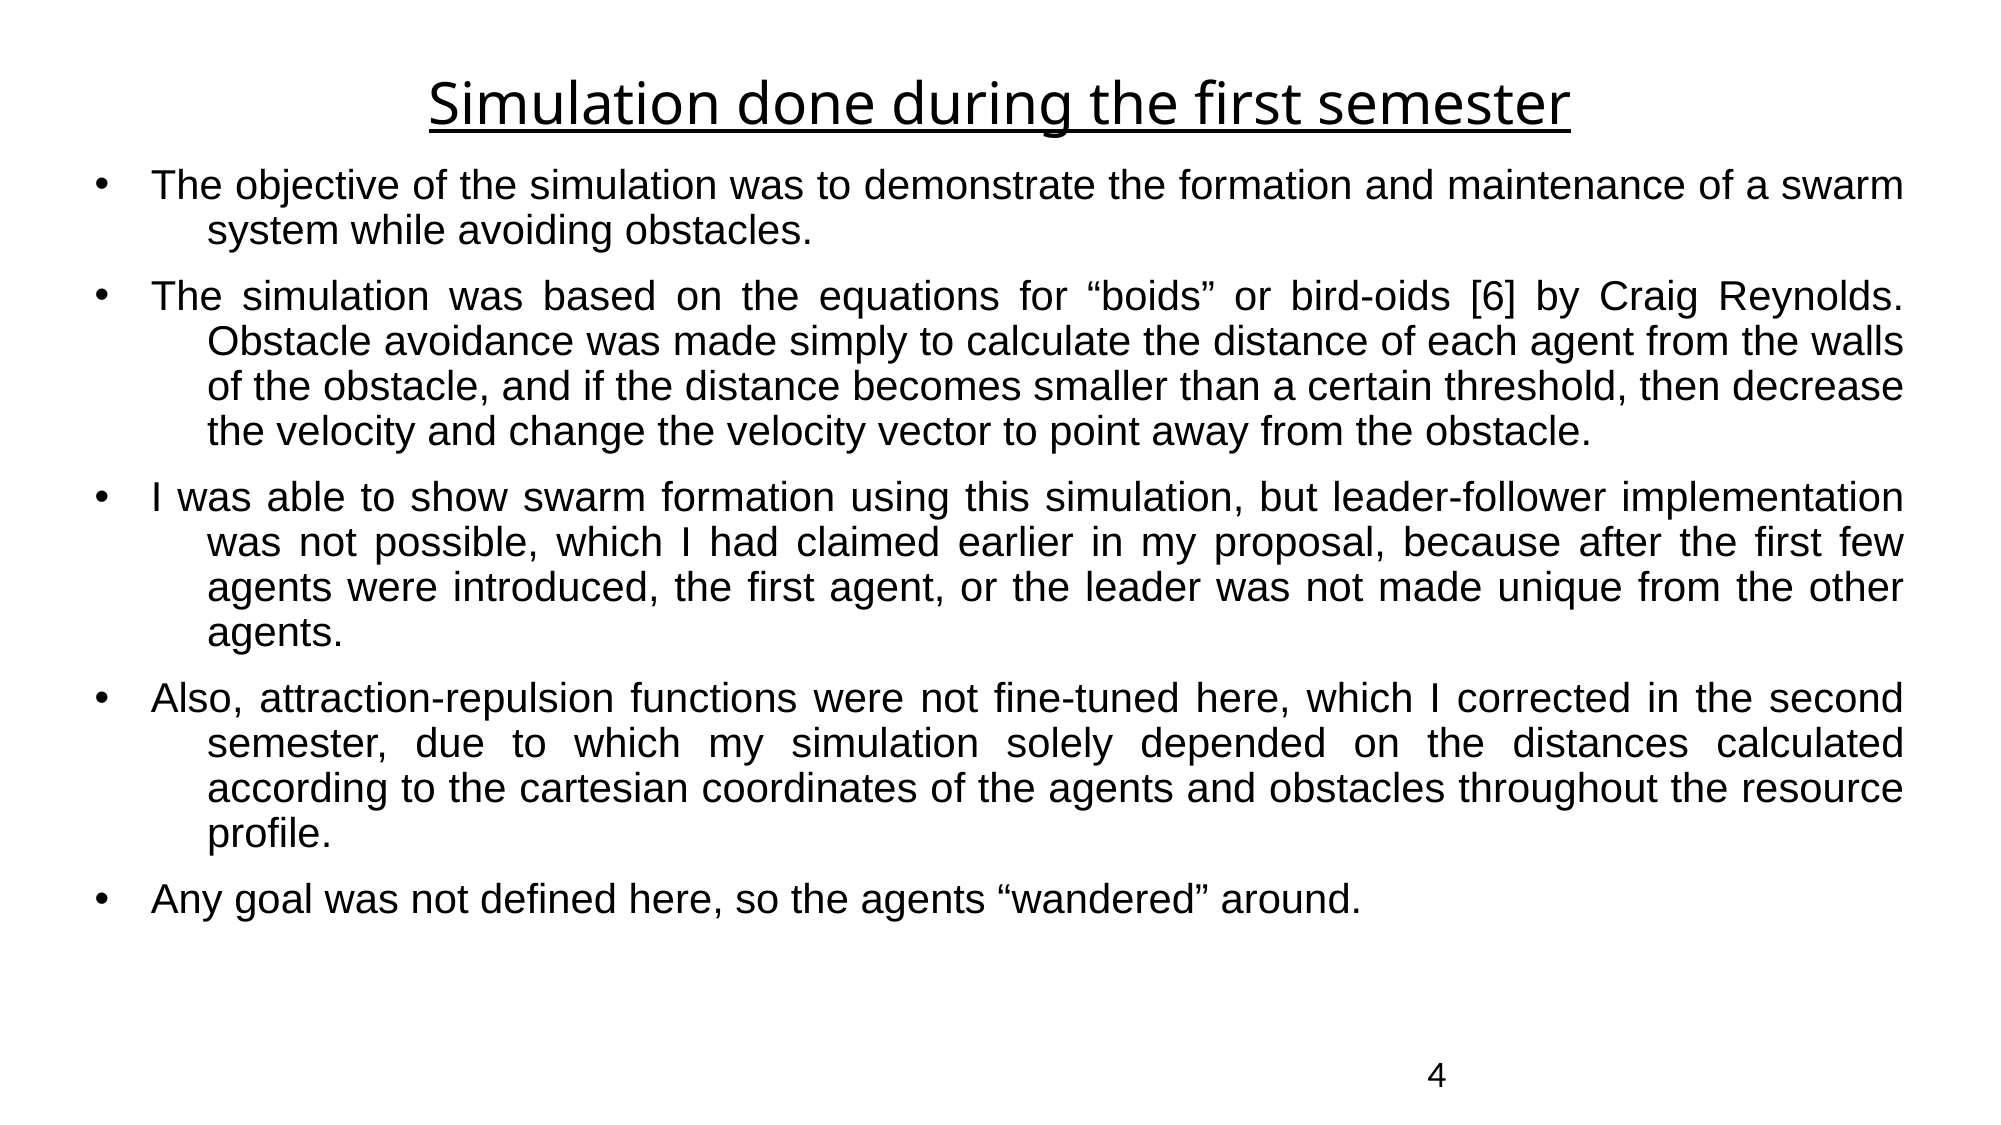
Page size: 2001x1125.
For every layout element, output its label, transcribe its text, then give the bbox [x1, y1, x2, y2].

subtitle The objective of the simulation was to demonstrate the formation and maintenance of a swarm system while avoiding obstacles. The simulation was based on the equations for “boids” or bird-oids [6] by Craig Reynolds. Obstacle avoidance was made simply to calculate the distance of each agent from the walls of the obstacle, and if the distance becomes smaller than a certain threshold, then decrease the velocity and change the velocity vector to point away from the obstacle. I was able to show swarm formation using this simulation, but leader-follower implementation was not possible, which I had claimed earlier in my proposal, because after the first few agents were introduced, the first agent, or the leader was not made unique from the other agents. Also, attraction-repulsion functions were not fine-tuned here, which I corrected in the second semester, due to which my simulation solely depended on the distances calculated according to the cartesian coordinates of the agents and obstacles throughout the resource profile. Any goal was not defined here, so the agents “wandered” around. [79, 156, 1921, 1043]
title Simulation done during the first semester [249, 66, 1750, 156]
text_box [1412, 1042, 1863, 1103]
